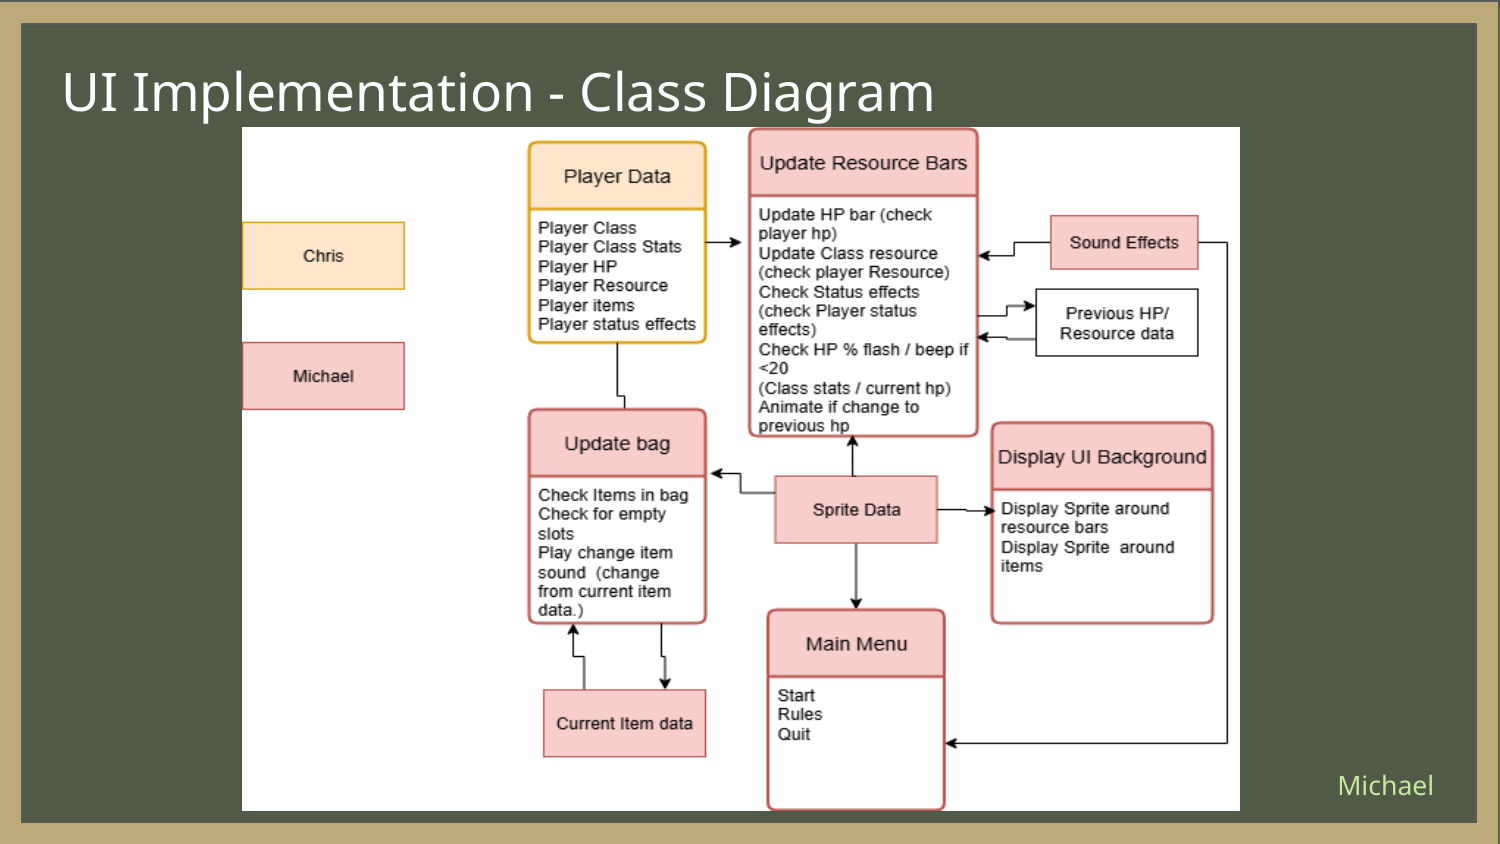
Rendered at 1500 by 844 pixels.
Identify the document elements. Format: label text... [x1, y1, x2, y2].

title UI Implementation - Class Diagram [46, 43, 1445, 138]
picture [242, 127, 1240, 811]
list Michael [1069, 749, 1449, 817]
